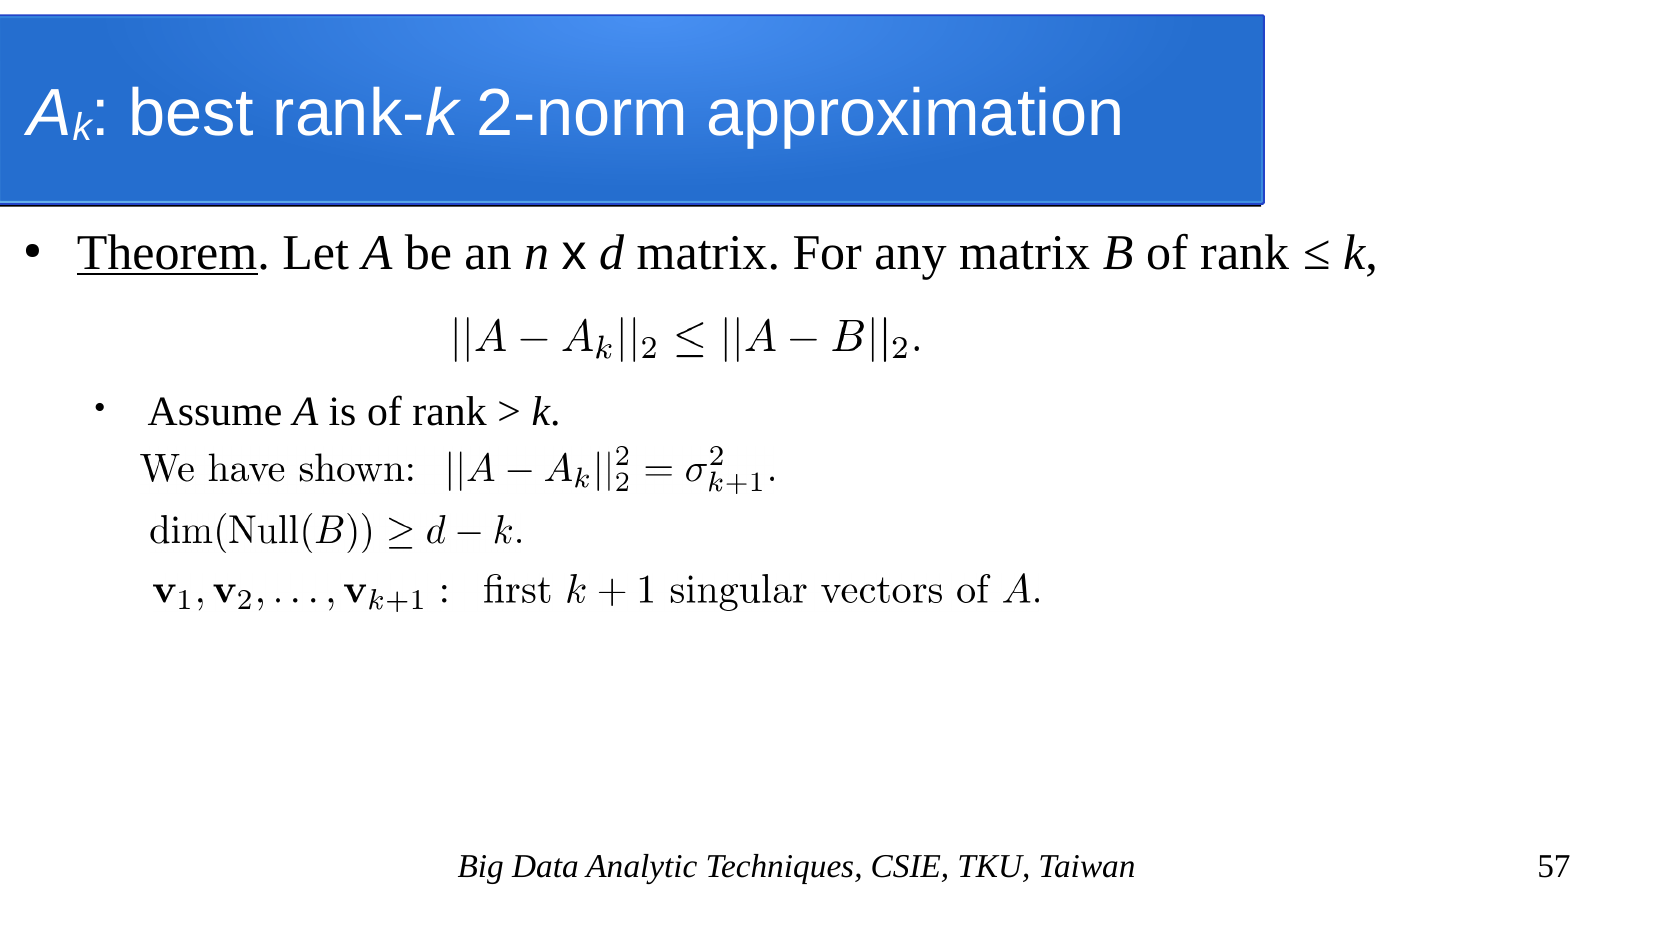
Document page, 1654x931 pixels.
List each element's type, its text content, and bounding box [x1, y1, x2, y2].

title Ak: best rank-k 2-norm approximation [27, 35, 1269, 189]
picture [150, 513, 521, 553]
picture [153, 573, 1039, 612]
list Theorem. Let A be an n x d matrix. For any matrix B of rank ≤ k, Assume A is of rank > k. [5, 224, 1495, 764]
picture [454, 317, 919, 362]
picture [140, 446, 774, 494]
